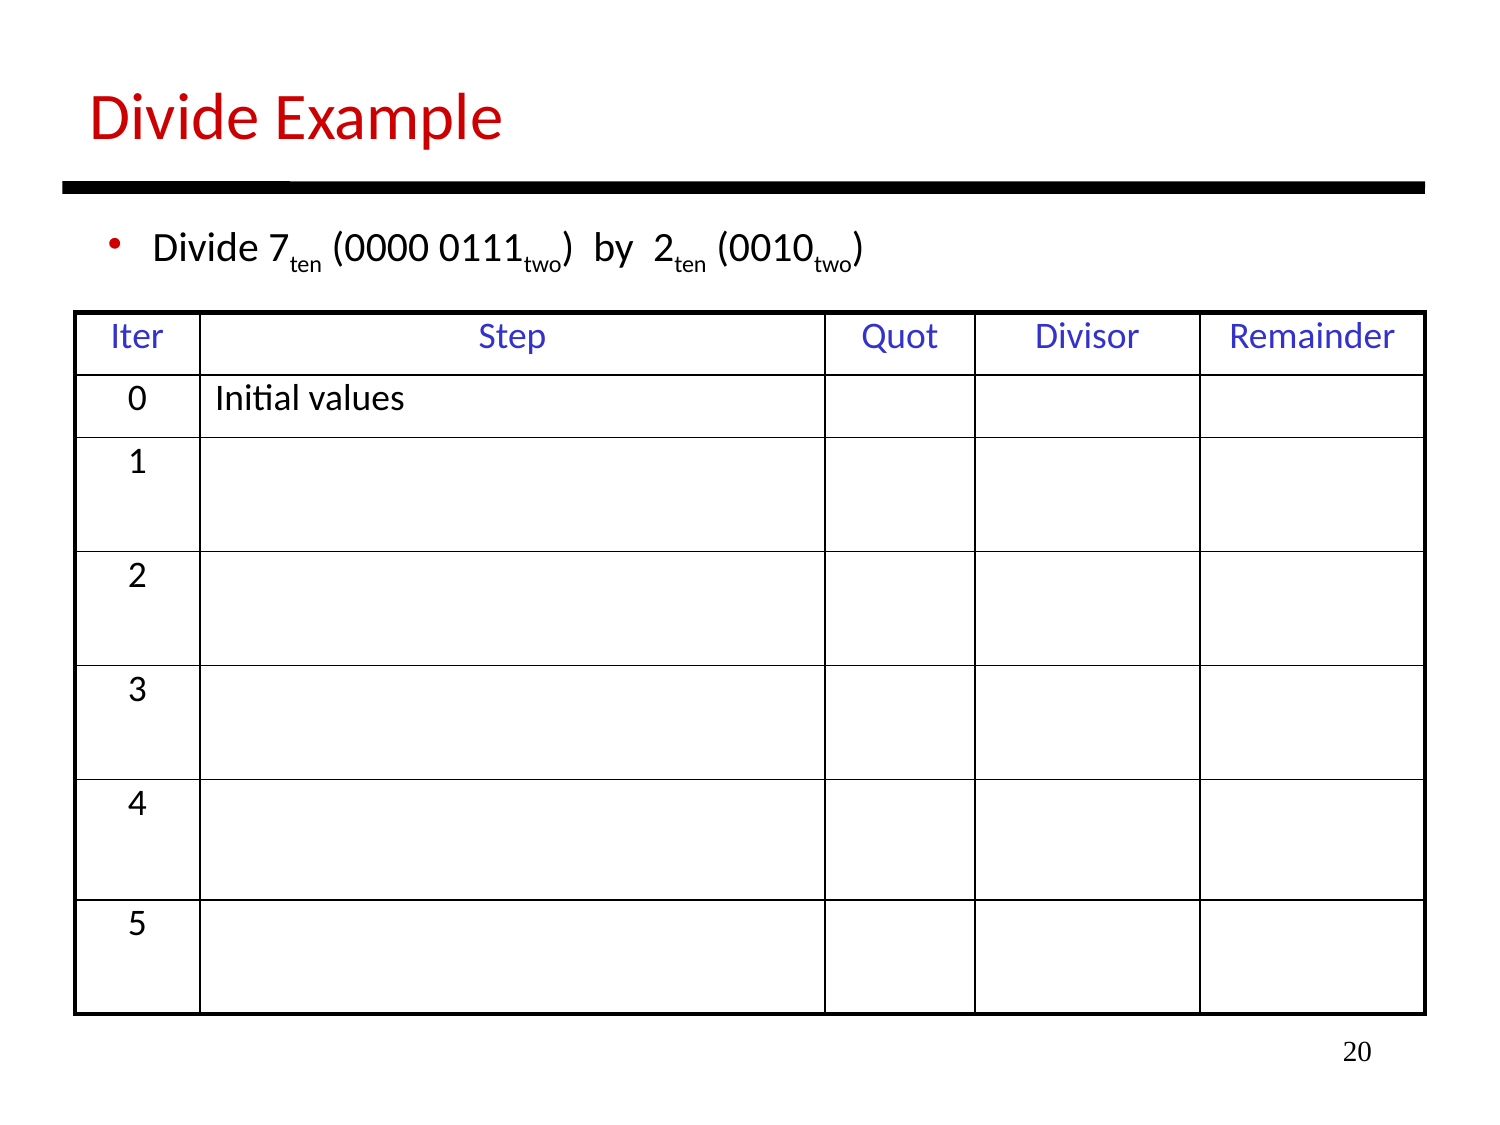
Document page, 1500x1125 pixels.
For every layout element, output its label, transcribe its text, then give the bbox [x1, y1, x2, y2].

table_cell [826, 666, 974, 779]
table_cell [826, 438, 974, 551]
table_cell [201, 901, 824, 1012]
text_box Divide Example [74, 65, 519, 160]
table_cell Initial values [201, 376, 824, 437]
table_header Divisor [976, 315, 1199, 374]
table_cell [826, 552, 974, 665]
table_header Step [201, 315, 824, 374]
slide_number <number> [1074, 1025, 1388, 1100]
table_cell [976, 780, 1199, 899]
table_cell [1201, 376, 1423, 437]
table_cell [976, 552, 1199, 665]
table_cell 4 [77, 780, 199, 899]
table_cell [1201, 552, 1423, 665]
table_cell 1 [77, 438, 199, 551]
table_cell [976, 376, 1199, 437]
table_cell [201, 552, 824, 665]
table_cell 2 [77, 552, 199, 665]
table_cell [201, 666, 824, 779]
table_cell [201, 780, 824, 899]
table_cell [1201, 901, 1423, 1012]
table_cell [201, 438, 824, 551]
table_cell [976, 438, 1199, 551]
table_cell [826, 901, 974, 1012]
table_cell [826, 376, 974, 437]
table_cell [826, 780, 974, 899]
table_cell [1201, 666, 1423, 779]
table_header Iter [77, 315, 199, 374]
table_header Remainder [1201, 315, 1423, 374]
table_header Quot [826, 315, 974, 374]
table_cell 5 [77, 901, 199, 1012]
table_cell [976, 901, 1199, 1012]
table_cell [1201, 780, 1423, 899]
table_cell [1201, 438, 1423, 551]
table_cell 0 [77, 376, 199, 437]
text_box Divide 7ten (0000 0111two) by 2ten (0010two) [93, 212, 880, 285]
table_cell 3 [77, 666, 199, 779]
table_cell [976, 666, 1199, 779]
